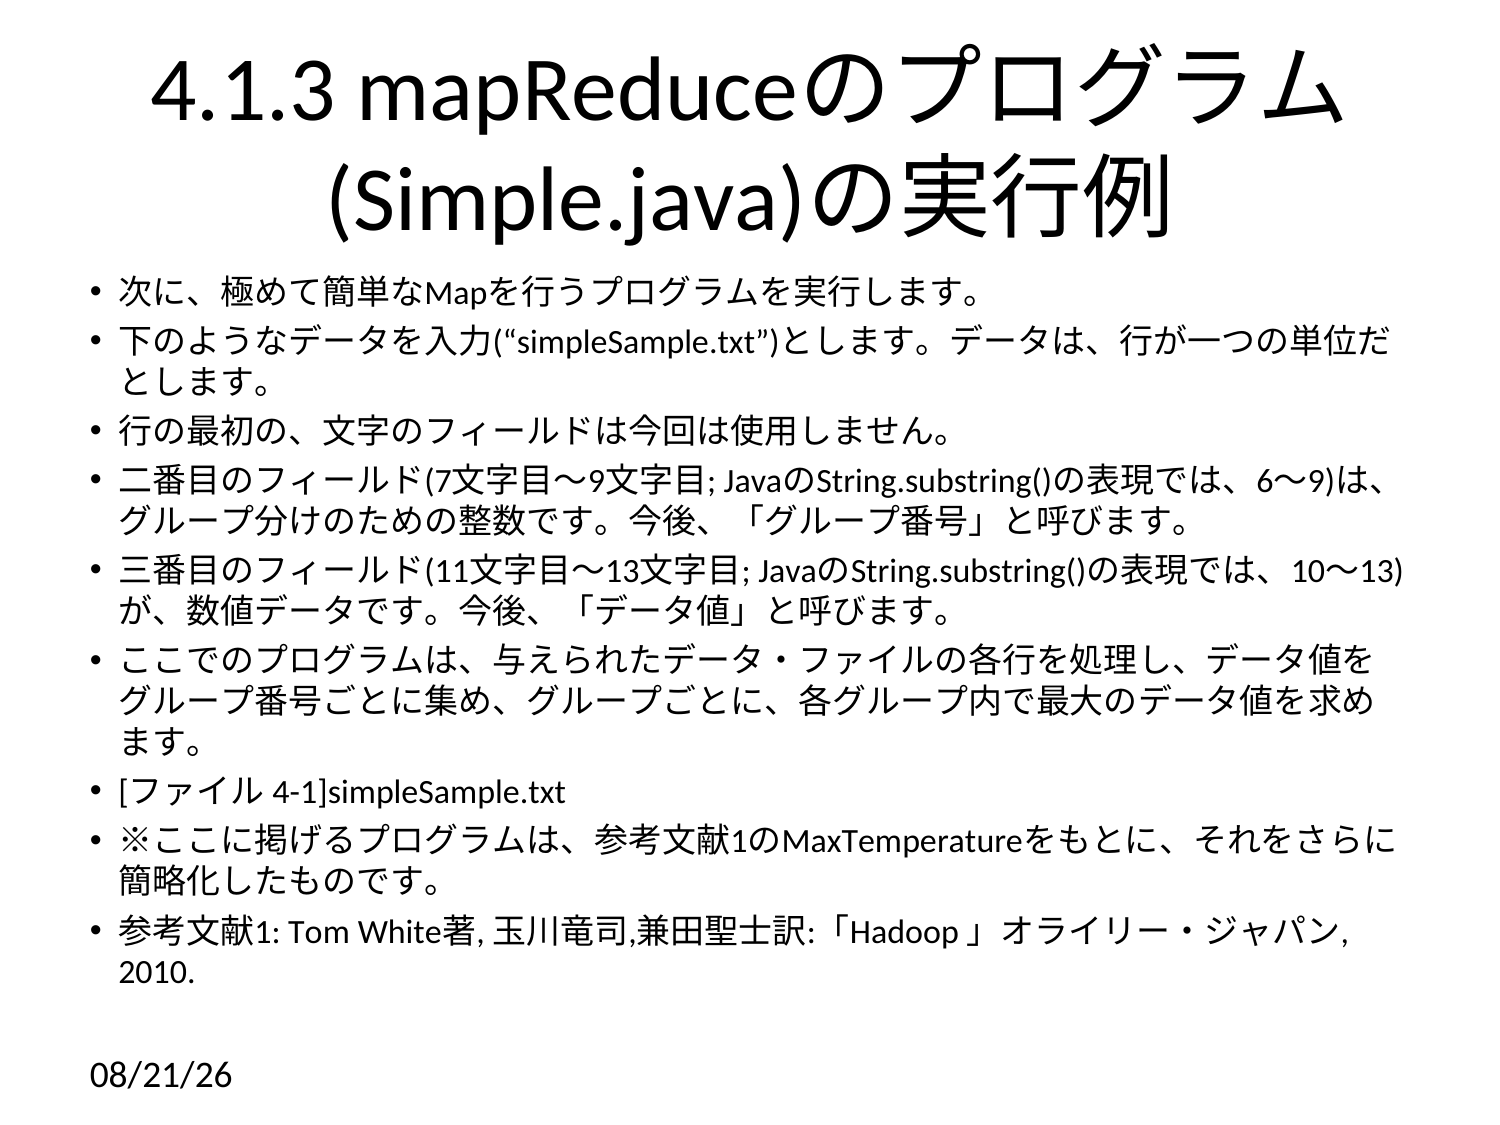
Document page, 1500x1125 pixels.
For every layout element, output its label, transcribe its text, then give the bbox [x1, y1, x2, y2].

list 次に、極めて簡単なMapを行うプログラムを実行します。 下のようなデータを入力(“simpleSample.txt”)とします。データは、行が一つの単位だとします。 行の最初の、文字のフィールドは今回は使用しません。 二番目のフィールド(7文字目～9文字目; JavaのString.substring()の表現では、6～9)は、グループ分けのための整数です。今後、「グループ番号」と呼びます。 三番目のフィールド(11文字目～13文字目; JavaのString.substring()の表現では、10～13)が、数値データです。今後、「データ値」と呼びます。 ここでのプログラムは、与えられたデータ・ファイルの各行を処理し、データ値をグループ番号ごとに集め、グループごとに、各グループ内で最大のデータ値を求めます。 [ファイル 4-1]simpleSample.txt ※ここに掲げるプログラムは、参考文献1のMaxTemperatureをもとに、それをさらに簡略化したものです。 参考文献1: Tom White著, 玉川竜司,兼田聖士訳:「Hadoop 」オライリー・ジャパン, 2010. [75, 262, 1426, 1006]
title 4.1.3 mapReduceのプログラム(Simple.java)の実行例 [75, 21, 1426, 257]
